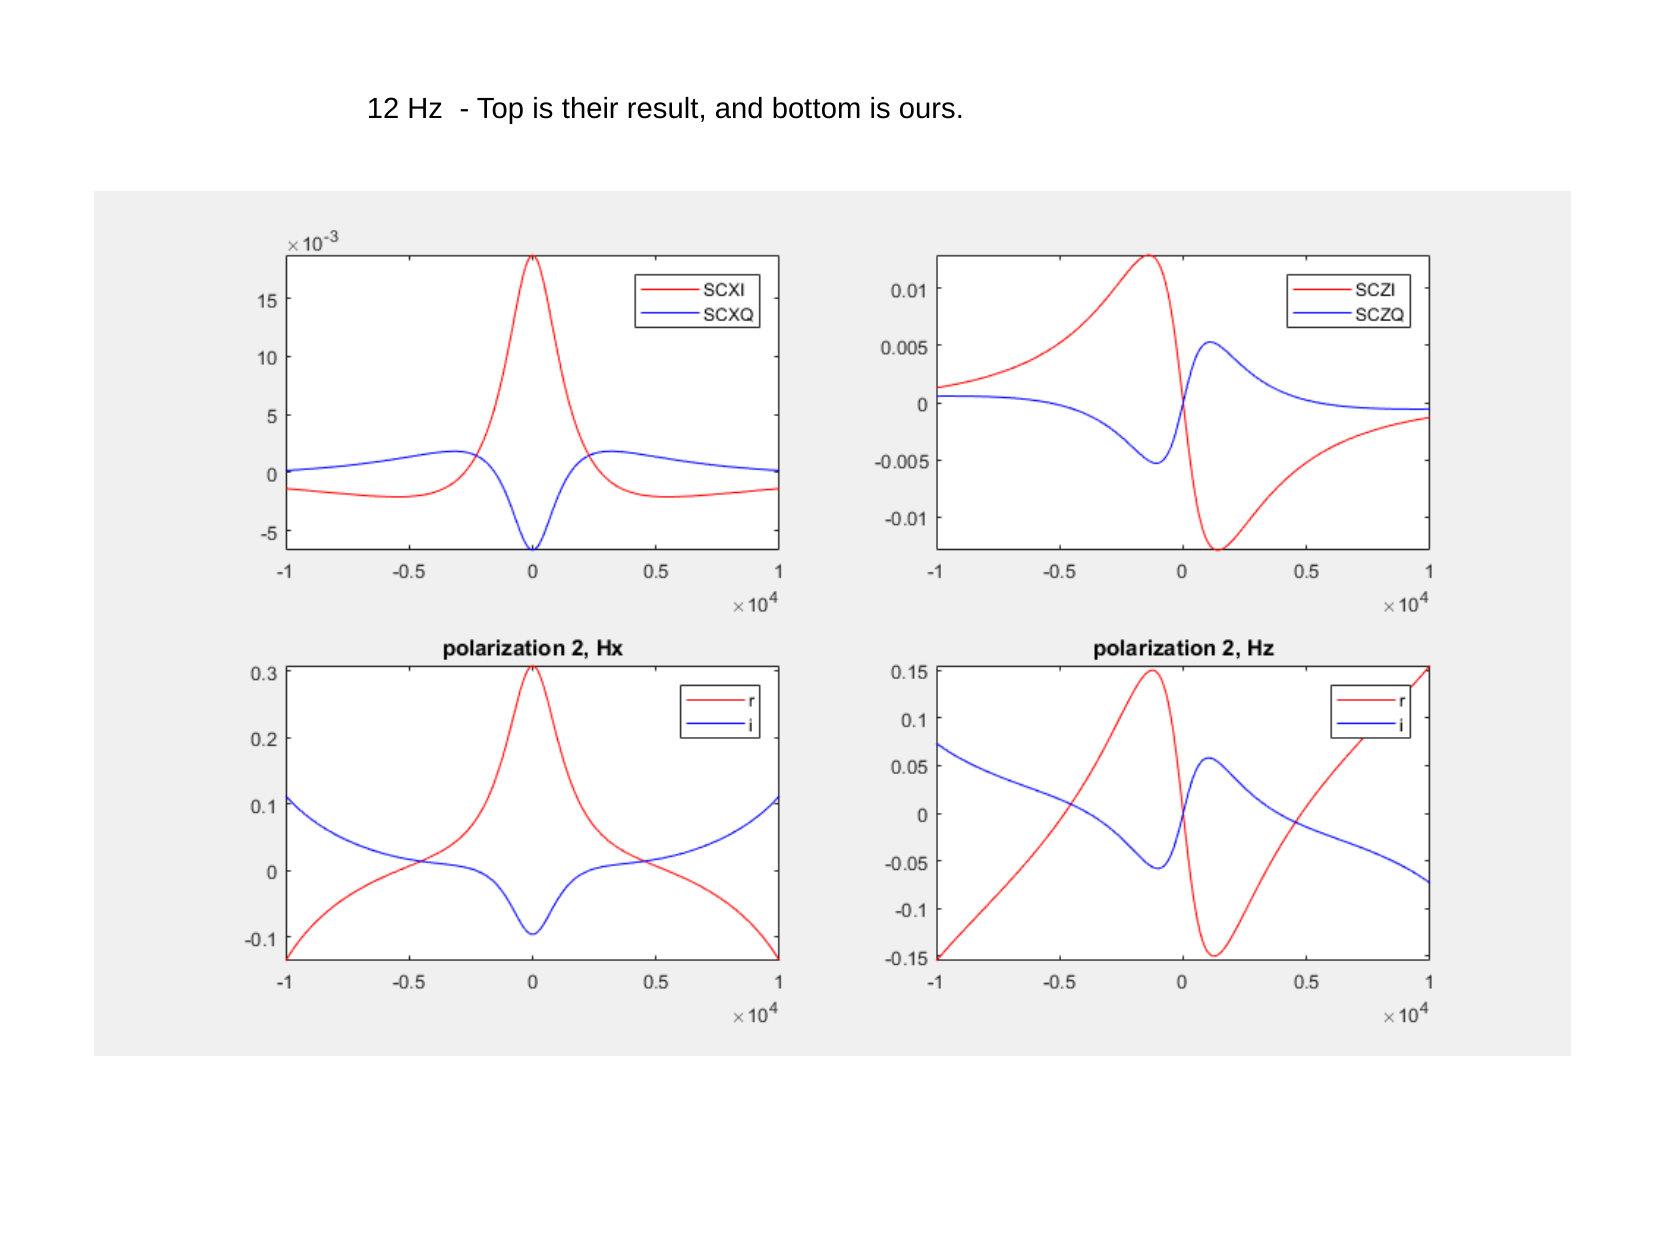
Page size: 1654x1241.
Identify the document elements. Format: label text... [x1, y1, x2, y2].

text_box 12 Hz - Top is their result, and bottom is ours. [352, 84, 989, 132]
picture [94, 191, 1571, 1056]
